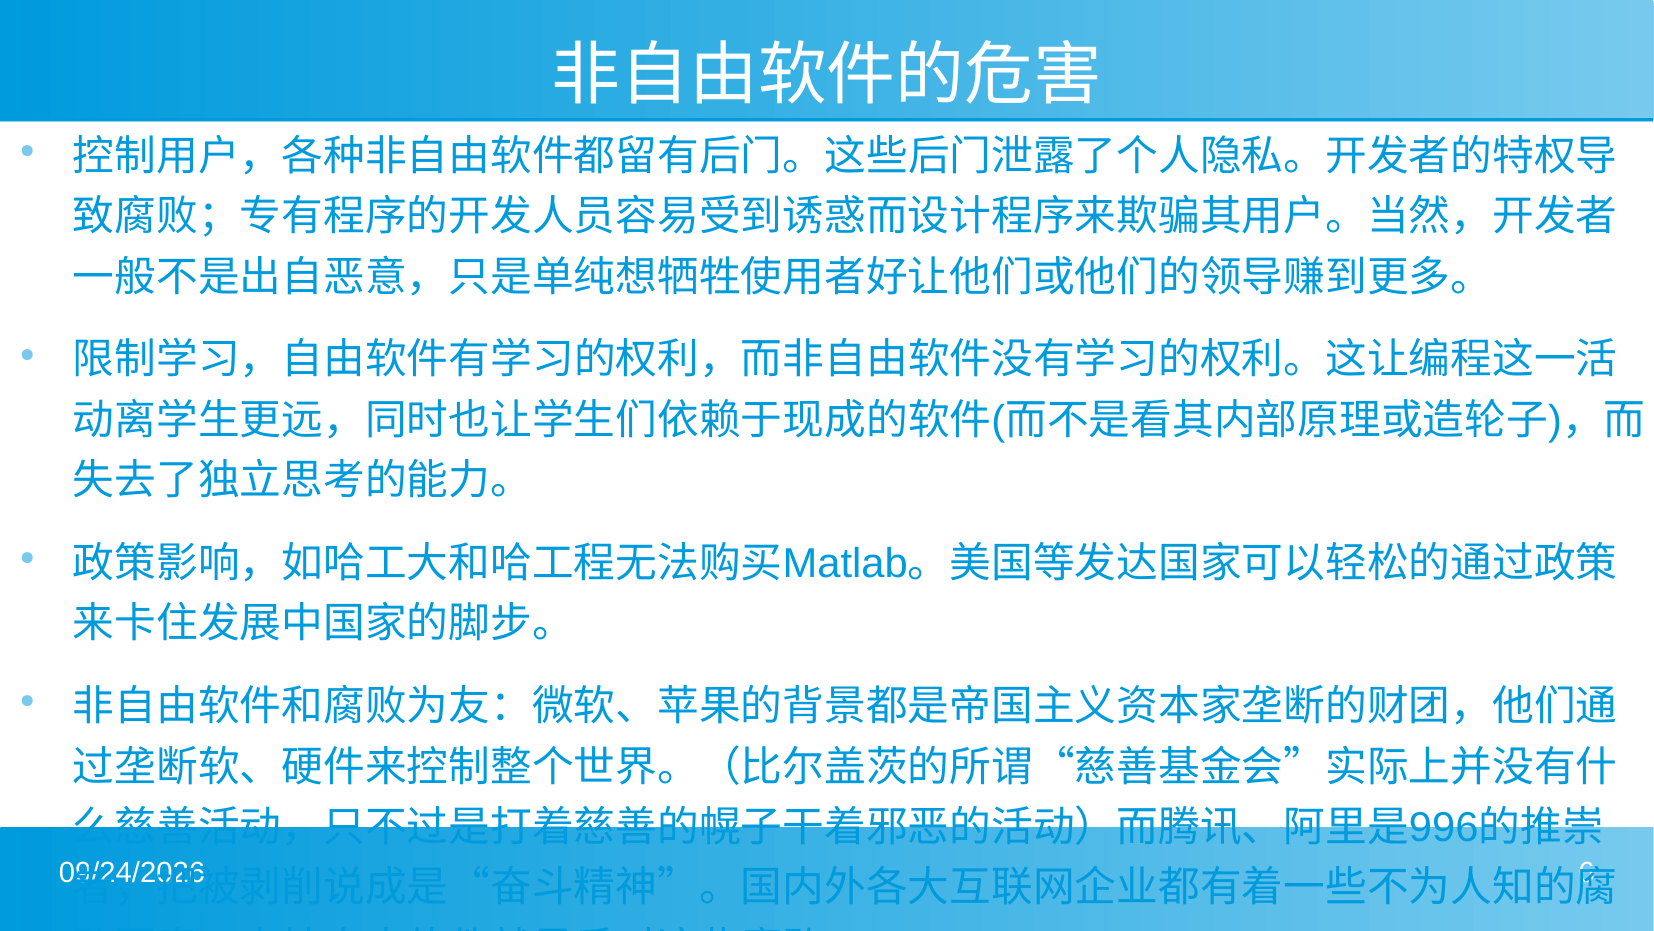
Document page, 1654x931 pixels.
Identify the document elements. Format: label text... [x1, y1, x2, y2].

list 控制用户，各种非自由软件都留有后门。这些后门泄露了个人隐私。开发者的特权导致腐败；专有程序的开发人员容易受到诱惑而设计程序来欺骗其用户。当然，开发者一般不是出自恶意，只是单纯想牺牲使用者好让他们或他们的领导赚到更多。 限制学习，自由软件有学习的权利，而非自由软件没有学习的权利。这让编程这一活动离学生更远，同时也让学生们依赖于现成的软件(而不是看其内部原理或造轮子)，而失去了独立思考的能力。 政策影响，如哈工大和哈工程无法购买Matlab。美国等发达国家可以轻松的通过政策来卡住发展中国家的脚步。 非自由软件和腐败为友：微软、苹果的背景都是帝国主义资本家垄断的财团，他们通过垄断软、硬件来控制整个世界。（比尔盖茨的所谓“慈善基金会”实际上并没有什么慈善活动，只不过是打着慈善的幌子干着邪恶的活动）而腾讯、阿里是996的推崇者，把被剥削说成是“奋斗精神”。国内外各大互联网企业都有着一些不为人知的腐败因素。支持自由软件就是反对这些腐败。 [2, 121, 1651, 863]
title 非自由软件的危害 [59, 27, 1595, 111]
